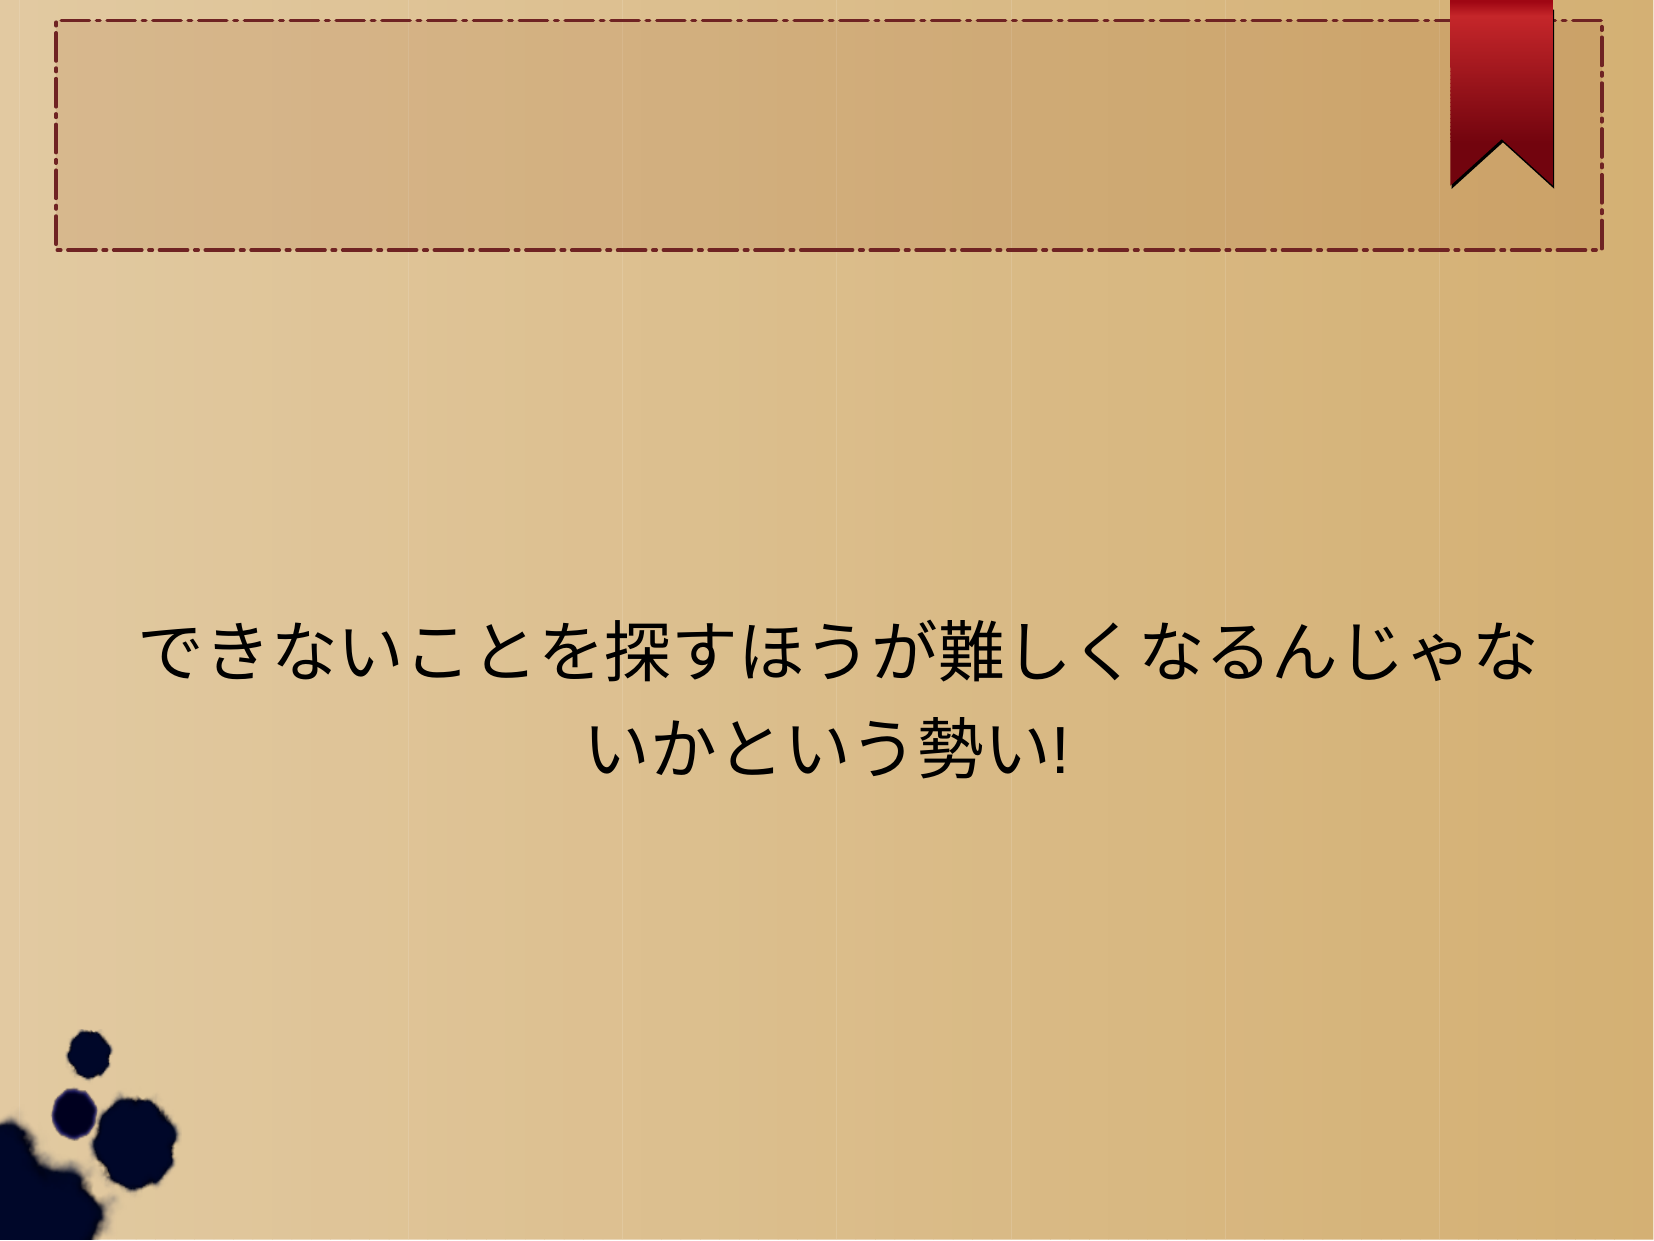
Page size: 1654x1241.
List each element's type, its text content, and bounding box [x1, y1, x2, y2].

subtitle できないことを探すほうが難しくなるんじゃないかという勢い! [82, 299, 1571, 1019]
